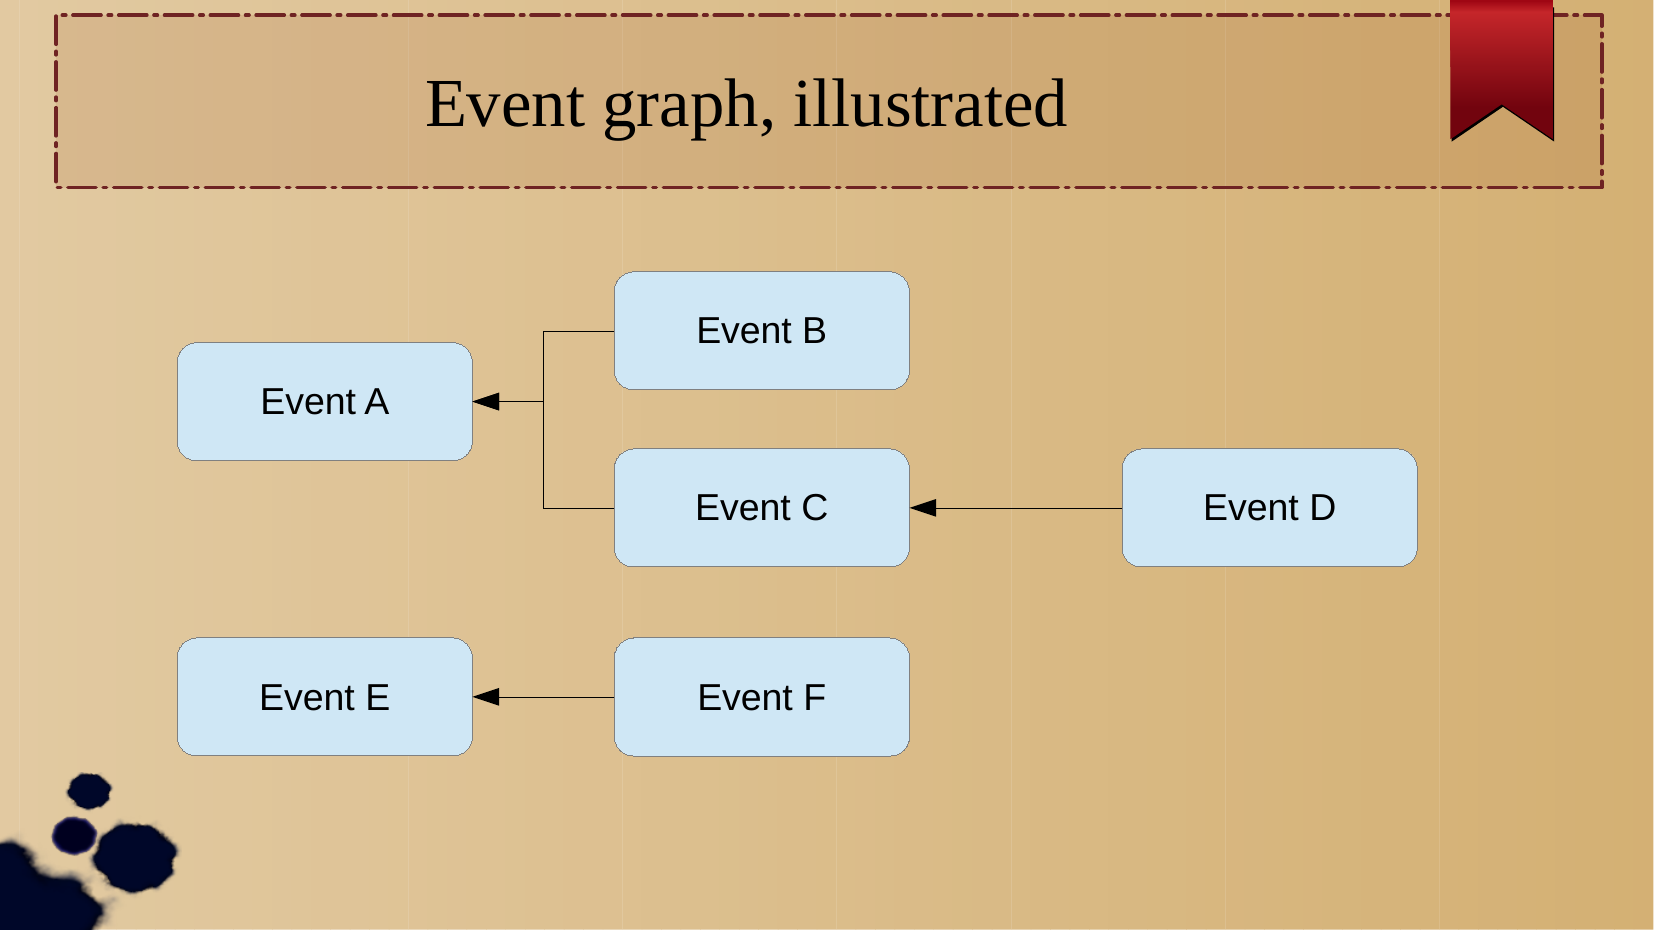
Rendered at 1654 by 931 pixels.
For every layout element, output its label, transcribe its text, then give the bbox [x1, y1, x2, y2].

text_box Event D [1122, 448, 1418, 567]
title Event graph, illustrated [82, 35, 1412, 172]
text_box Event E [177, 637, 473, 756]
text_box Event A [177, 342, 473, 461]
text_box Event F [614, 637, 910, 757]
text_box Event C [614, 448, 910, 567]
text_box Event B [614, 271, 910, 390]
